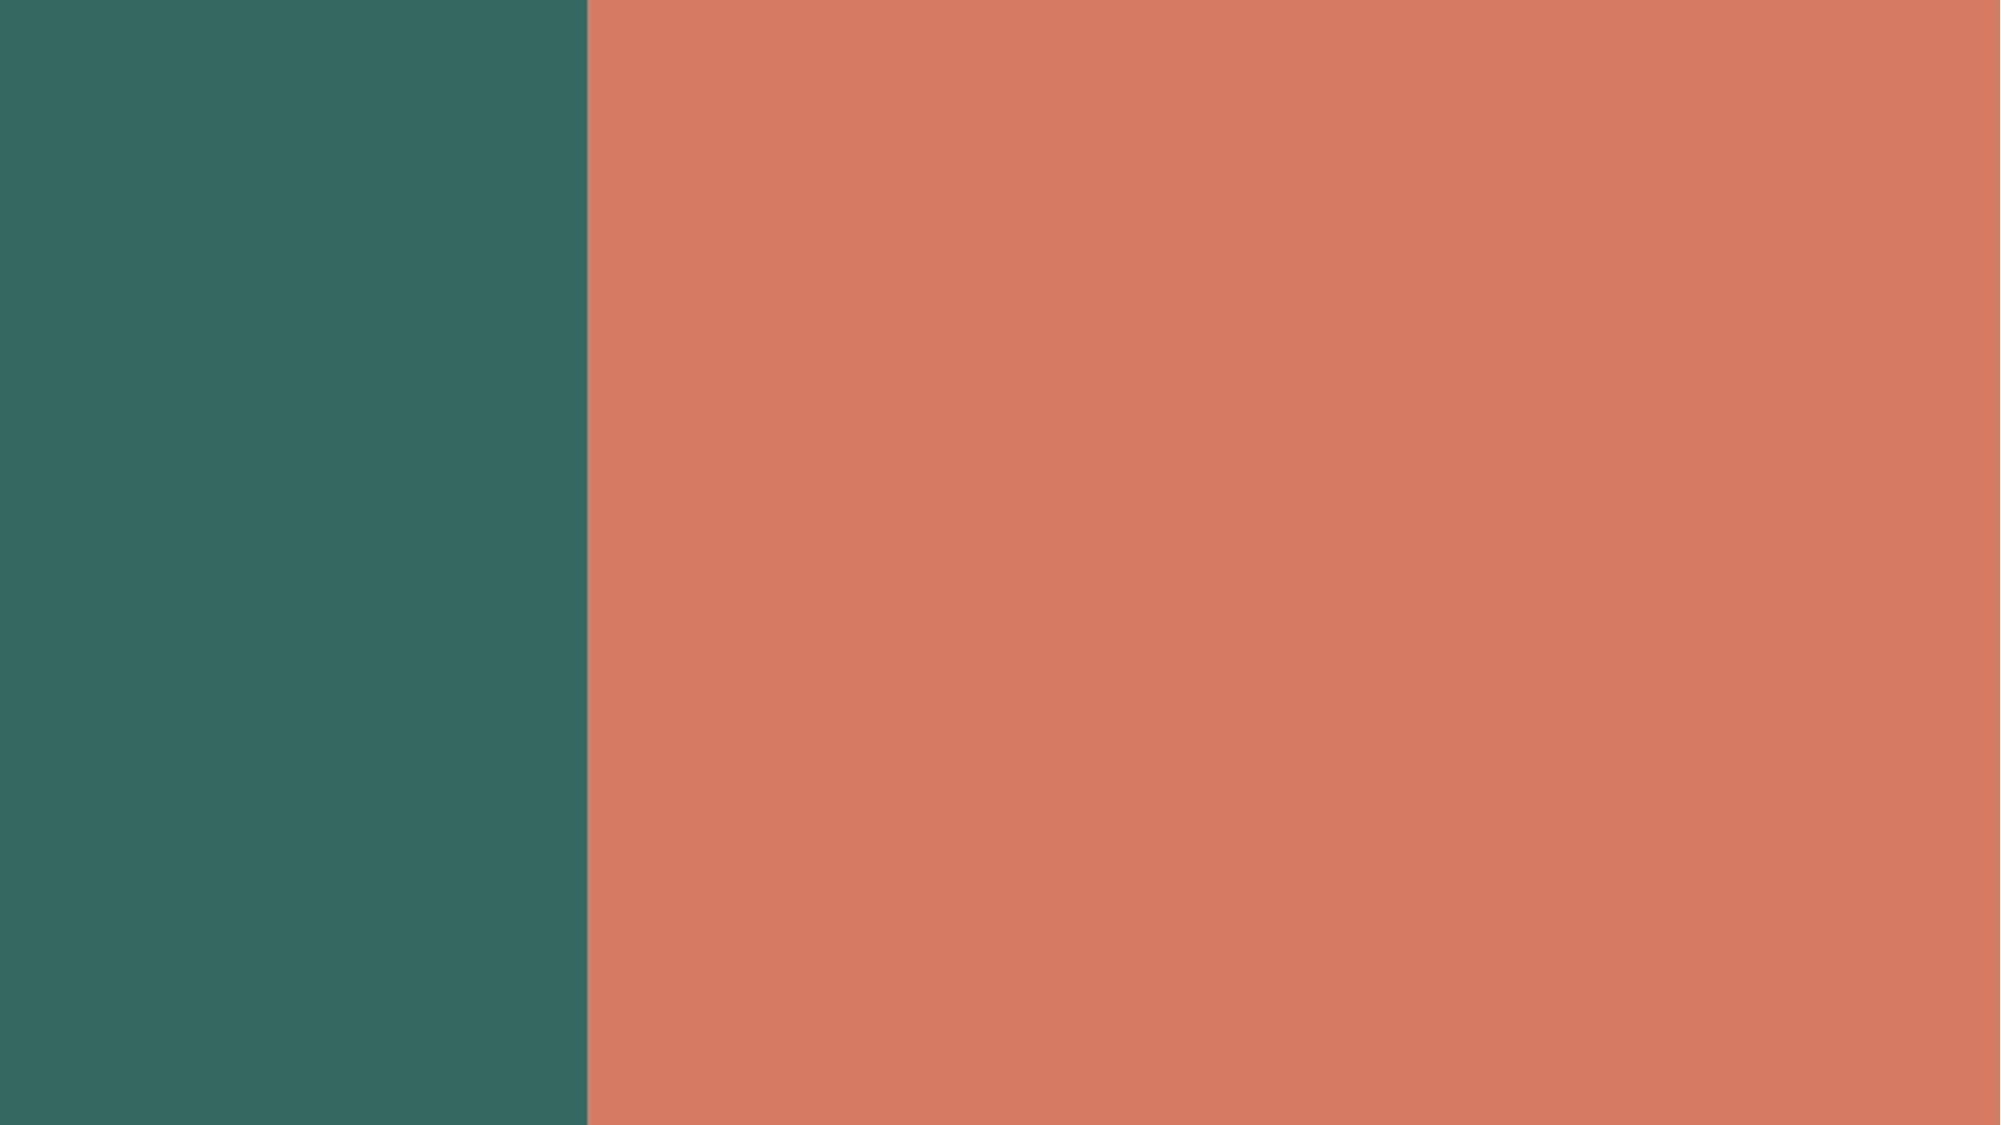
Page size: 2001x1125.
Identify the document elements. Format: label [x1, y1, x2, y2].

text_box [0, 0, 588, 1125]
